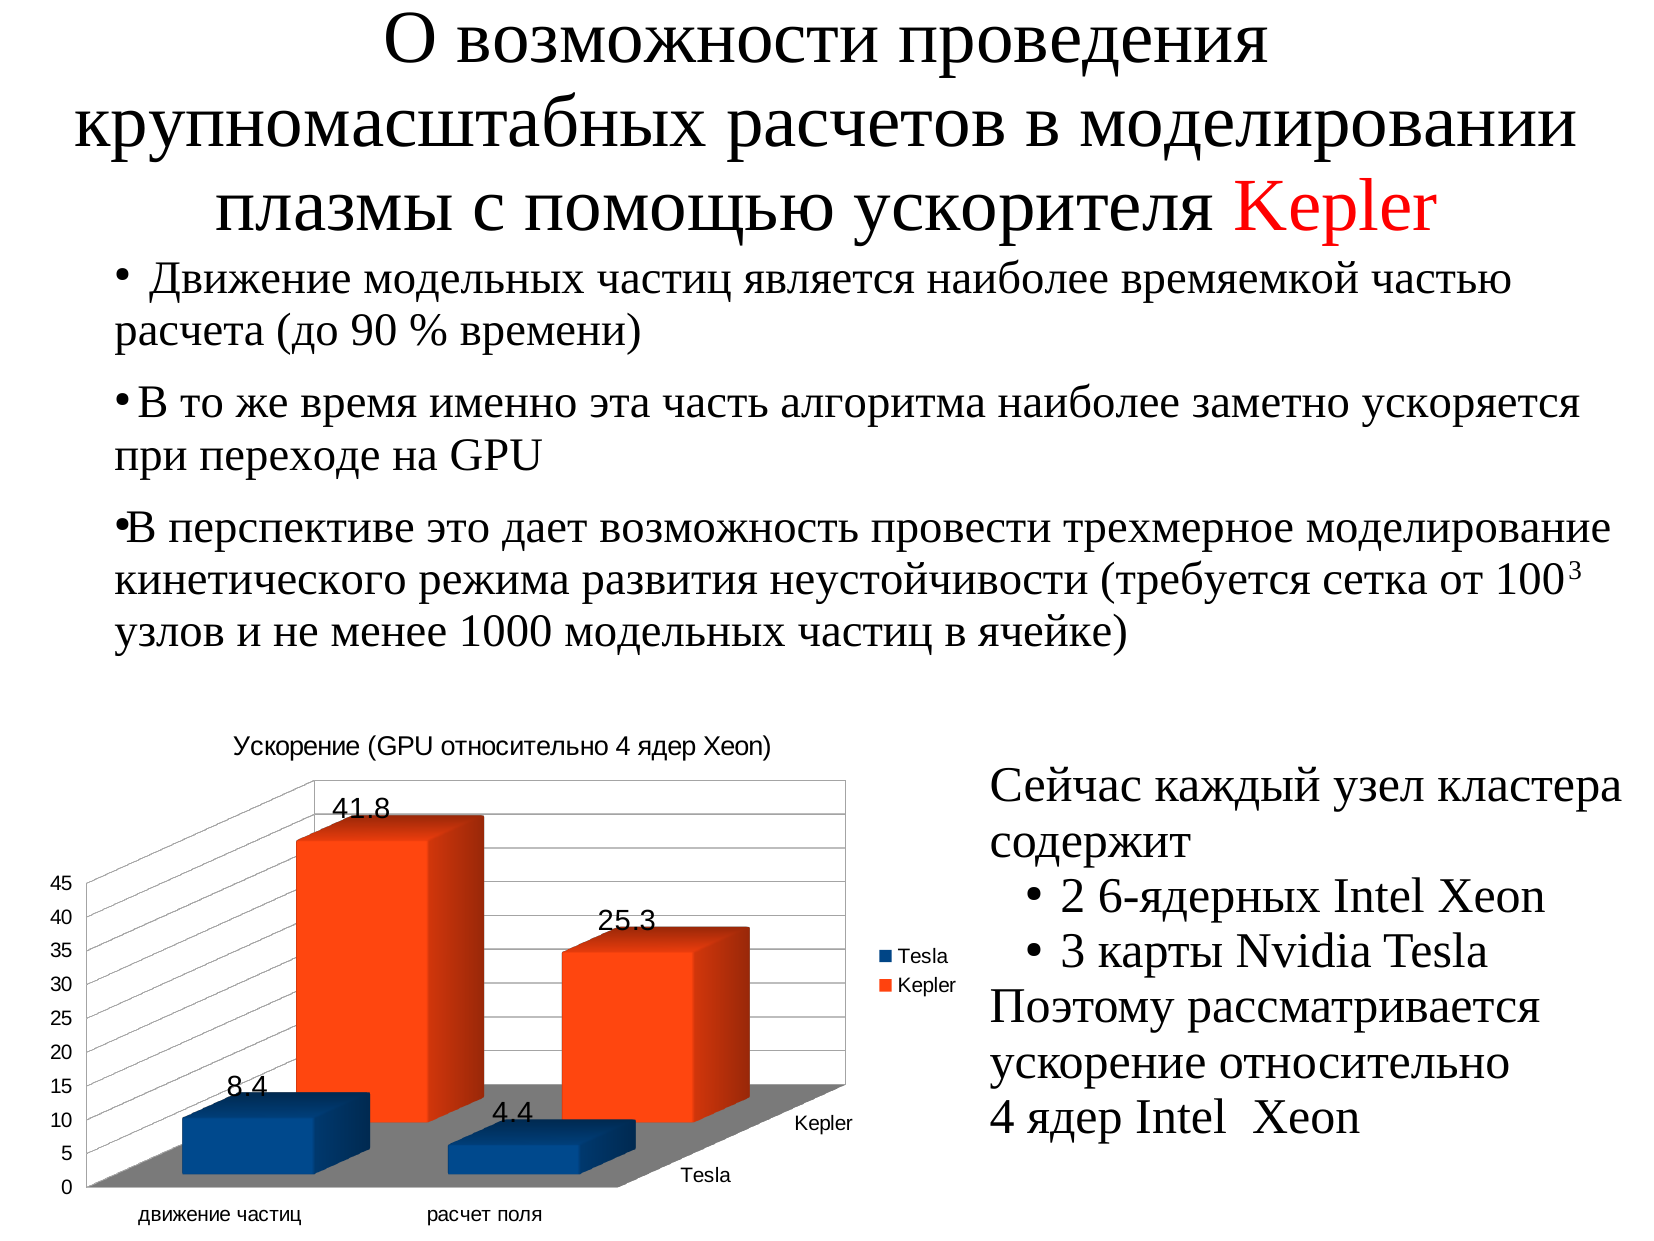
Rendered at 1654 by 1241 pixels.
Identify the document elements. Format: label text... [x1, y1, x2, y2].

chart [30, 705, 975, 1237]
title О возможности проведения крупномасштабных расчетов в моделировании плазмы с помощью ускорителя Kepler [0, 0, 1654, 251]
text_box Сейчас каждый узел кластера содержит 2 6-ядерных Intel Xeon 3 карты Nvidia Tesla Поэтому рассматривается ускорение относительно 4 ядер Intel Xeon [974, 750, 1650, 1156]
list Движение модельных частиц является наиболее времяемкой частью расчета (до 90 % времени) В то же время именно эта часть алгоритма наиболее заметно ускоряется при переходе на GPU В перспективе это дает возможность провести трехмерное моделирование кинетического режима развития неустойчивости (требуется сетка от 1003 узлов и не менее 1000 модельных частиц в ячейке) [74, 251, 1621, 750]
